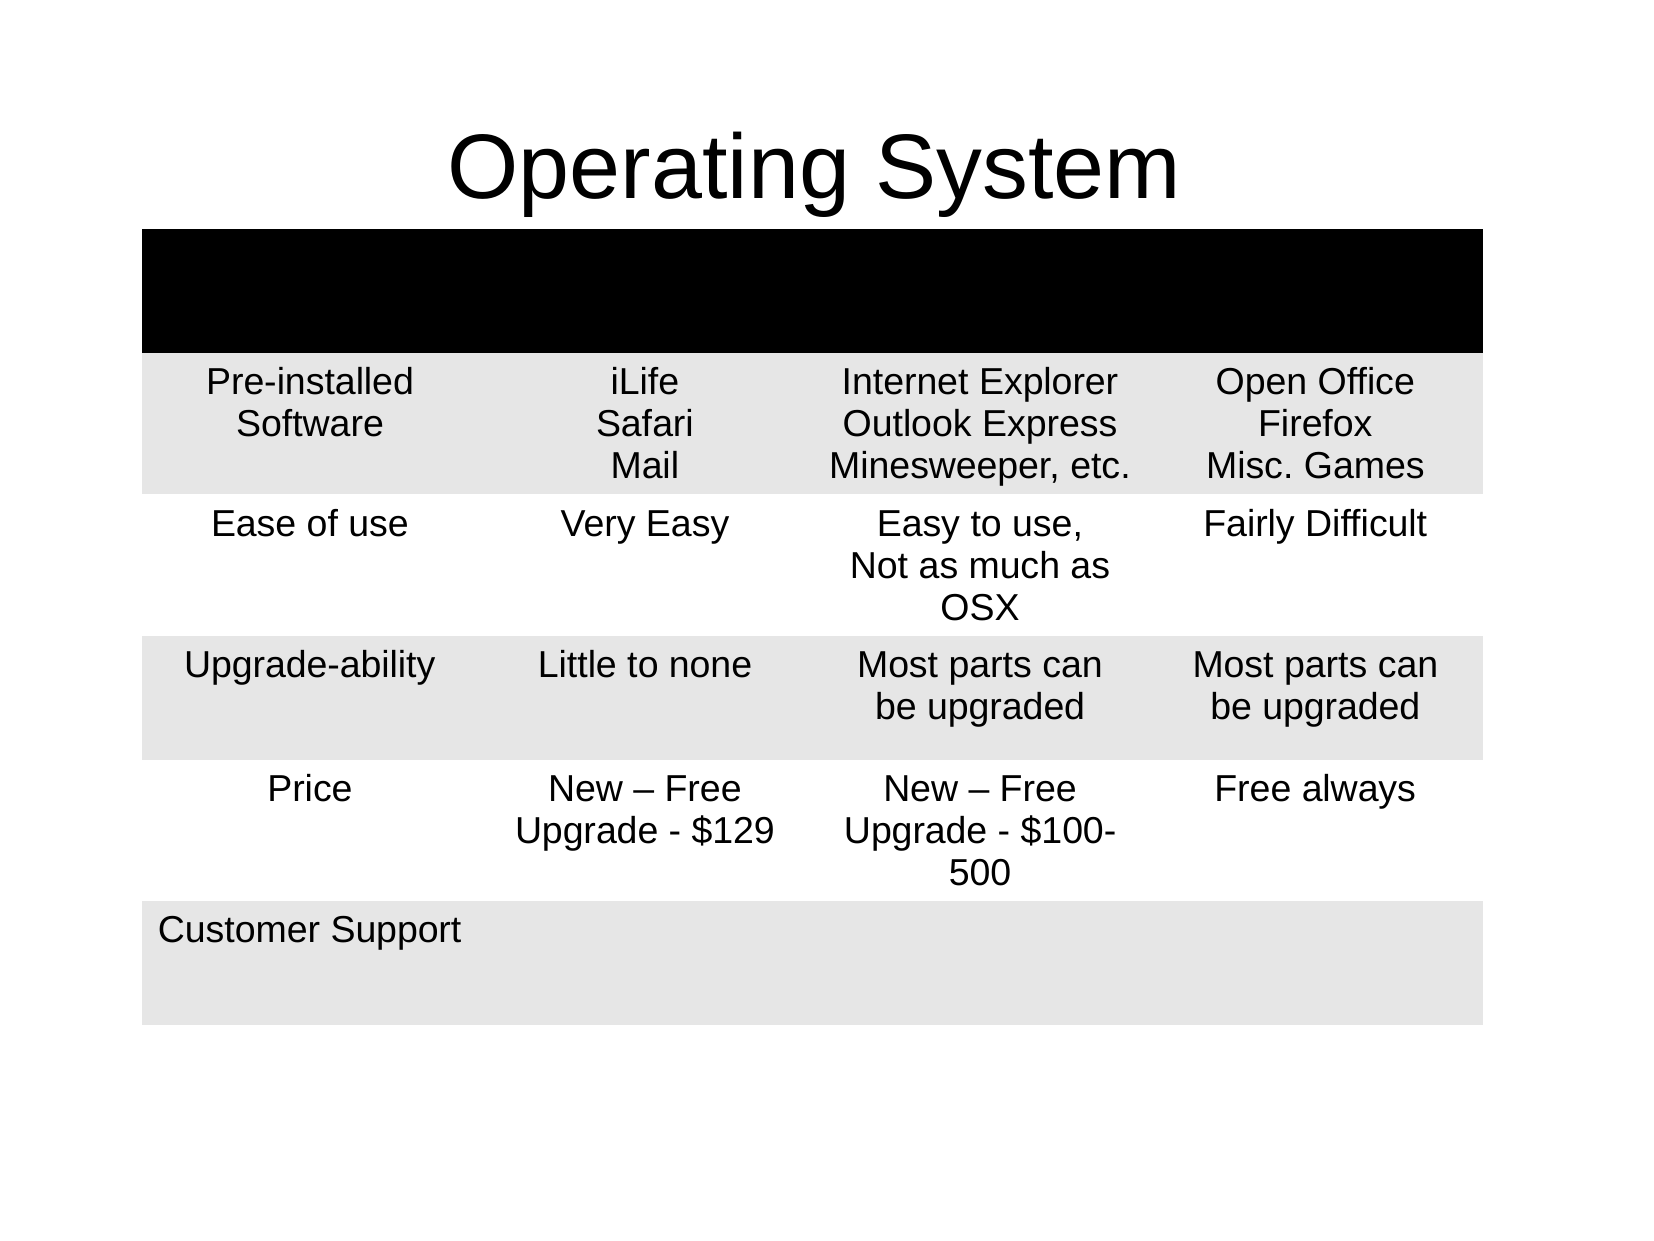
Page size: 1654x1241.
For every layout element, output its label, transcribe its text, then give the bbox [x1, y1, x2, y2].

table_cell Upgrade-ability [142, 636, 477, 760]
table_cell Most parts can be upgraded [1148, 636, 1483, 760]
table_cell New – Free Upgrade - $100-500 [812, 760, 1148, 901]
table_cell Free always [1148, 760, 1483, 901]
table_header Windows XP/Vista [812, 229, 1148, 353]
table_cell New – Free Upgrade - $129 [477, 760, 812, 901]
table_cell Pre-installed Software [142, 353, 477, 494]
table_header Macintosh OSX [477, 229, 812, 353]
table_cell Fairly Difficult [1148, 494, 1483, 636]
table_cell Customer Support [142, 901, 477, 1025]
title Operating System [129, 70, 1501, 263]
table_cell Very Easy [477, 494, 812, 636]
table_cell Easy to use, Not as much as OSX [812, 494, 1148, 636]
table_cell iLife Safari Mail [477, 353, 812, 494]
table_cell Most parts can be upgraded [812, 636, 1148, 760]
table_cell Ease of use [142, 494, 477, 636]
table_cell Little to none [477, 636, 812, 760]
table_header [142, 229, 477, 353]
table_cell Open Office Firefox Misc. Games [1148, 353, 1483, 494]
table_cell [1148, 901, 1483, 1025]
table_header Linux [1148, 229, 1483, 353]
table_cell Internet Explorer Outlook Express Minesweeper, etc. [812, 353, 1148, 494]
table_cell [812, 901, 1148, 1025]
table_cell Price [142, 760, 477, 901]
table_cell [477, 901, 812, 1025]
